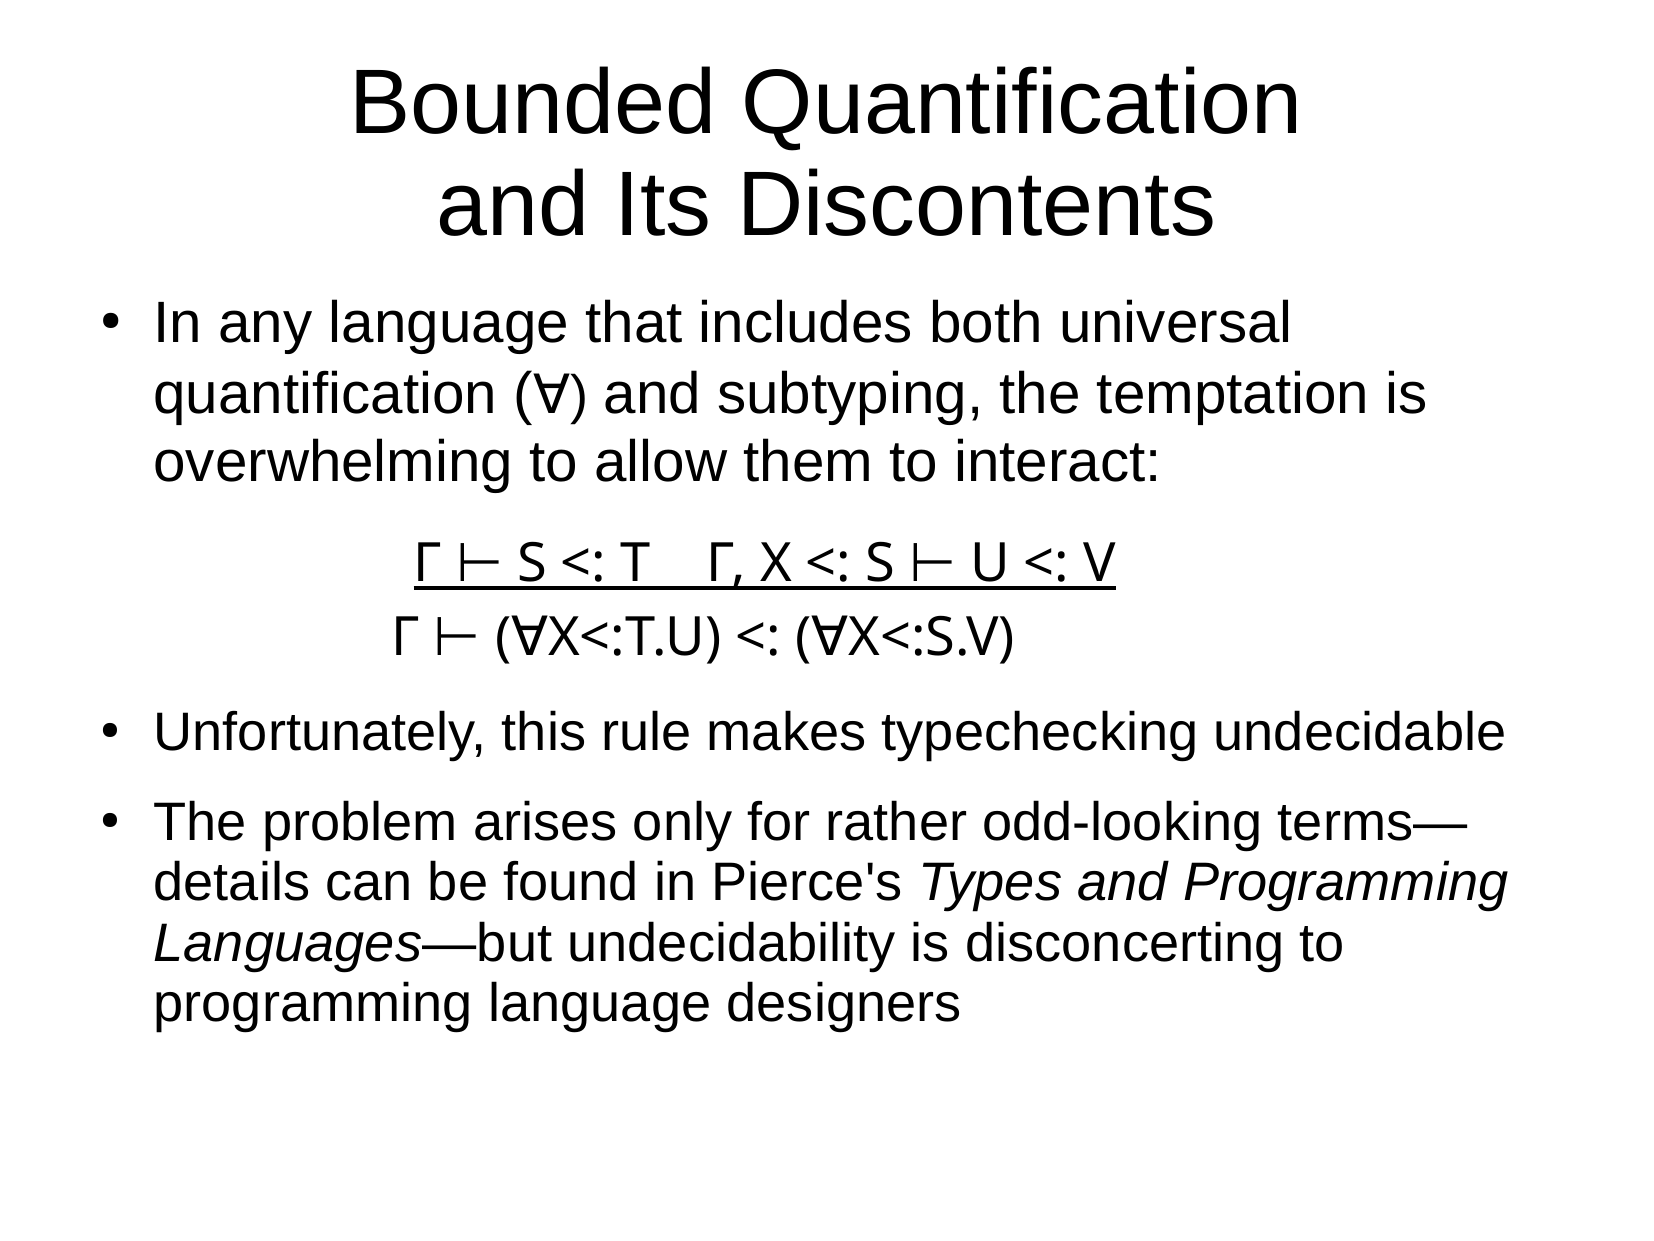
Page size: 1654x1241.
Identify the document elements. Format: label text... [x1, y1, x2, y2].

list In any language that includes both universal quantification (∀) and subtyping, the temptation is overwhelming to allow them to interact: Γ ⊢ S <: T Γ, X <: S ⊢ U <: V Γ ⊢ (∀X<:T.U) <: (∀X<:S.V) Unfortunately, this rule makes typechecking undecidable The problem arises only for rather odd-looking terms—details can be found in Pierce's Types and Programming Languages—but undecidability is disconcerting to programming language designers [82, 290, 1571, 1109]
title Bounded Quantification and Its Discontents [82, 49, 1571, 257]
